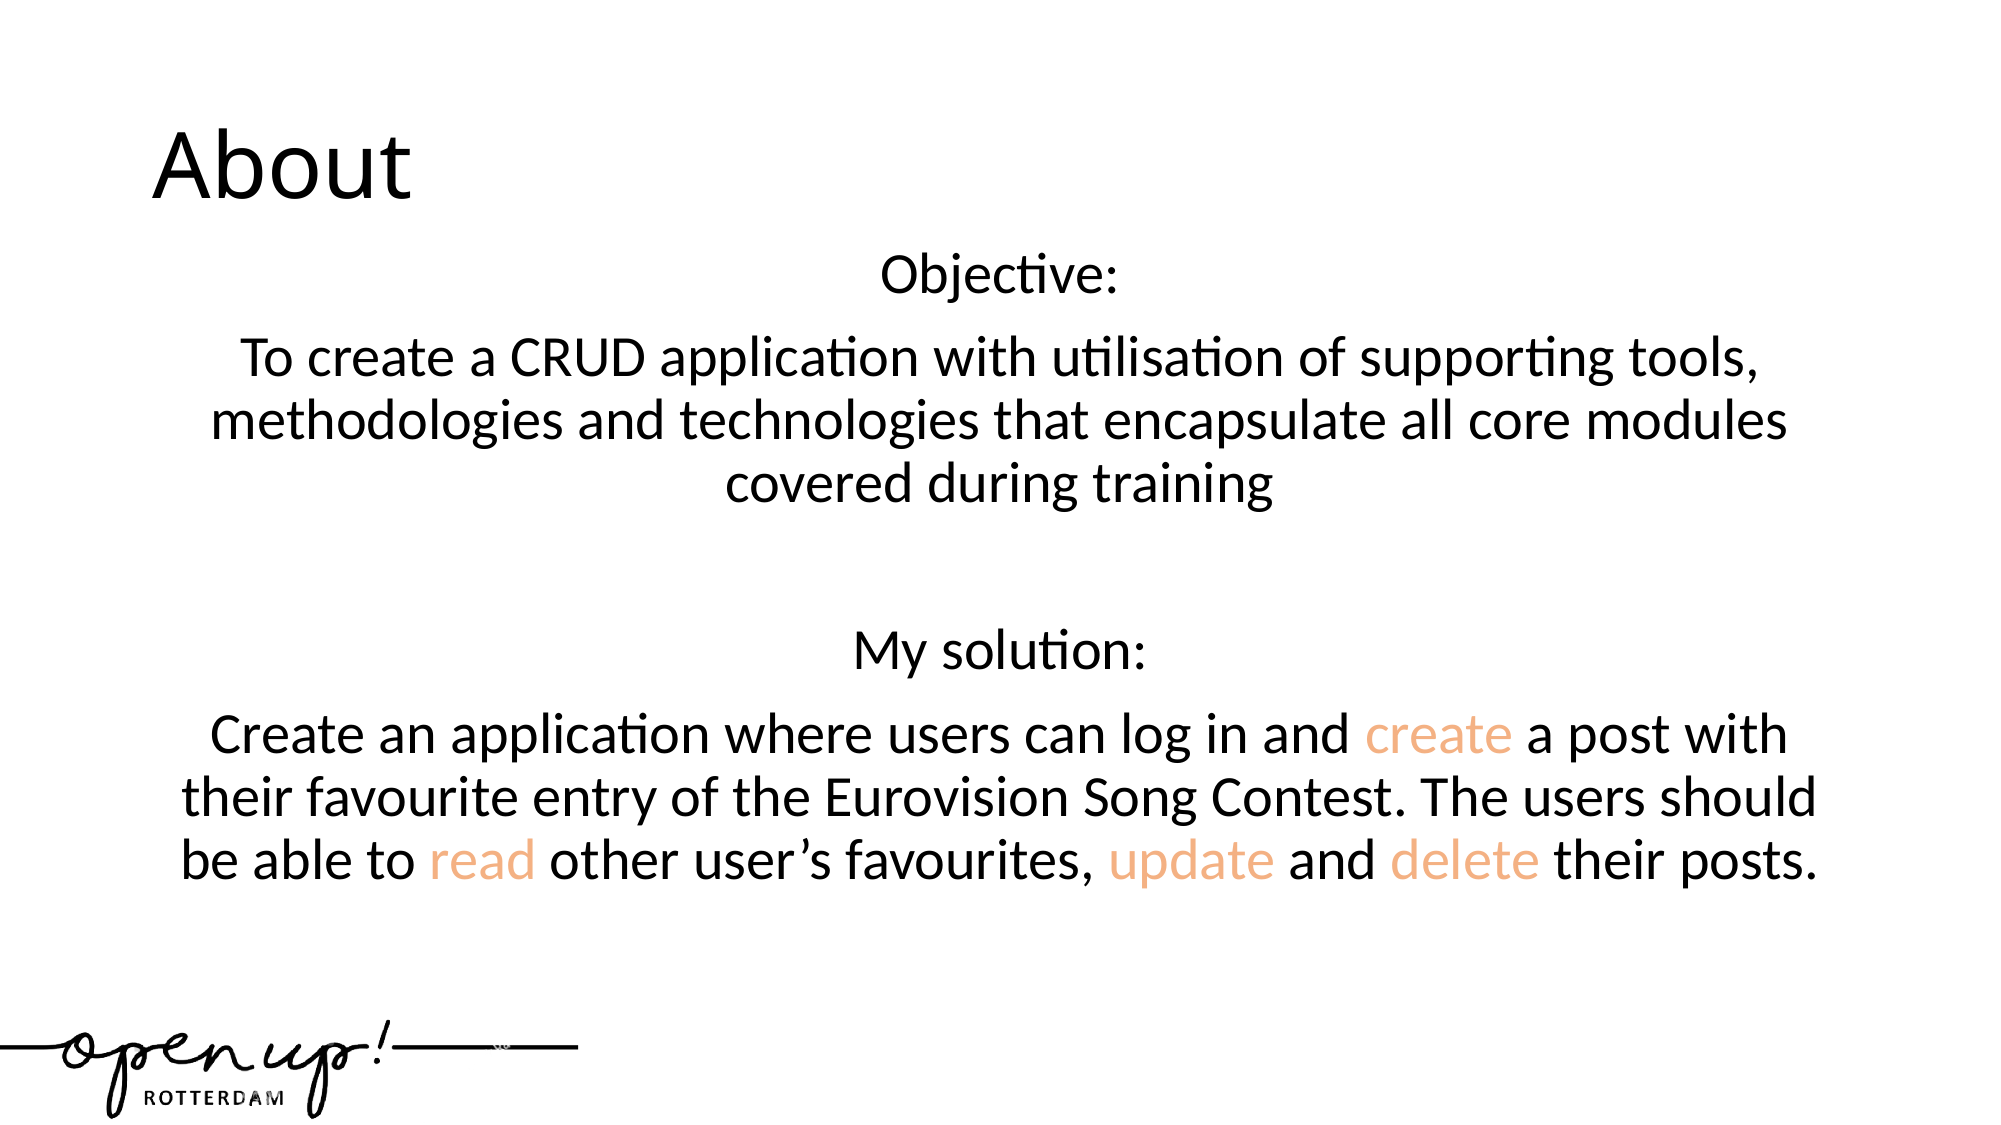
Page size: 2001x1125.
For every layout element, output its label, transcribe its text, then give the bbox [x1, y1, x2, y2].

picture [0, 1019, 579, 1125]
title About [137, 59, 1863, 235]
list Objective: To create a CRUD application with utilisation of supporting tools, methodologies and technologies that encapsulate all core modules covered during training My solution: Create an application where users can log in and create a post with their favourite entry of the Eurovision Song Contest. The users should be able to read other user’s favourites, update and delete their posts. [137, 235, 1863, 950]
